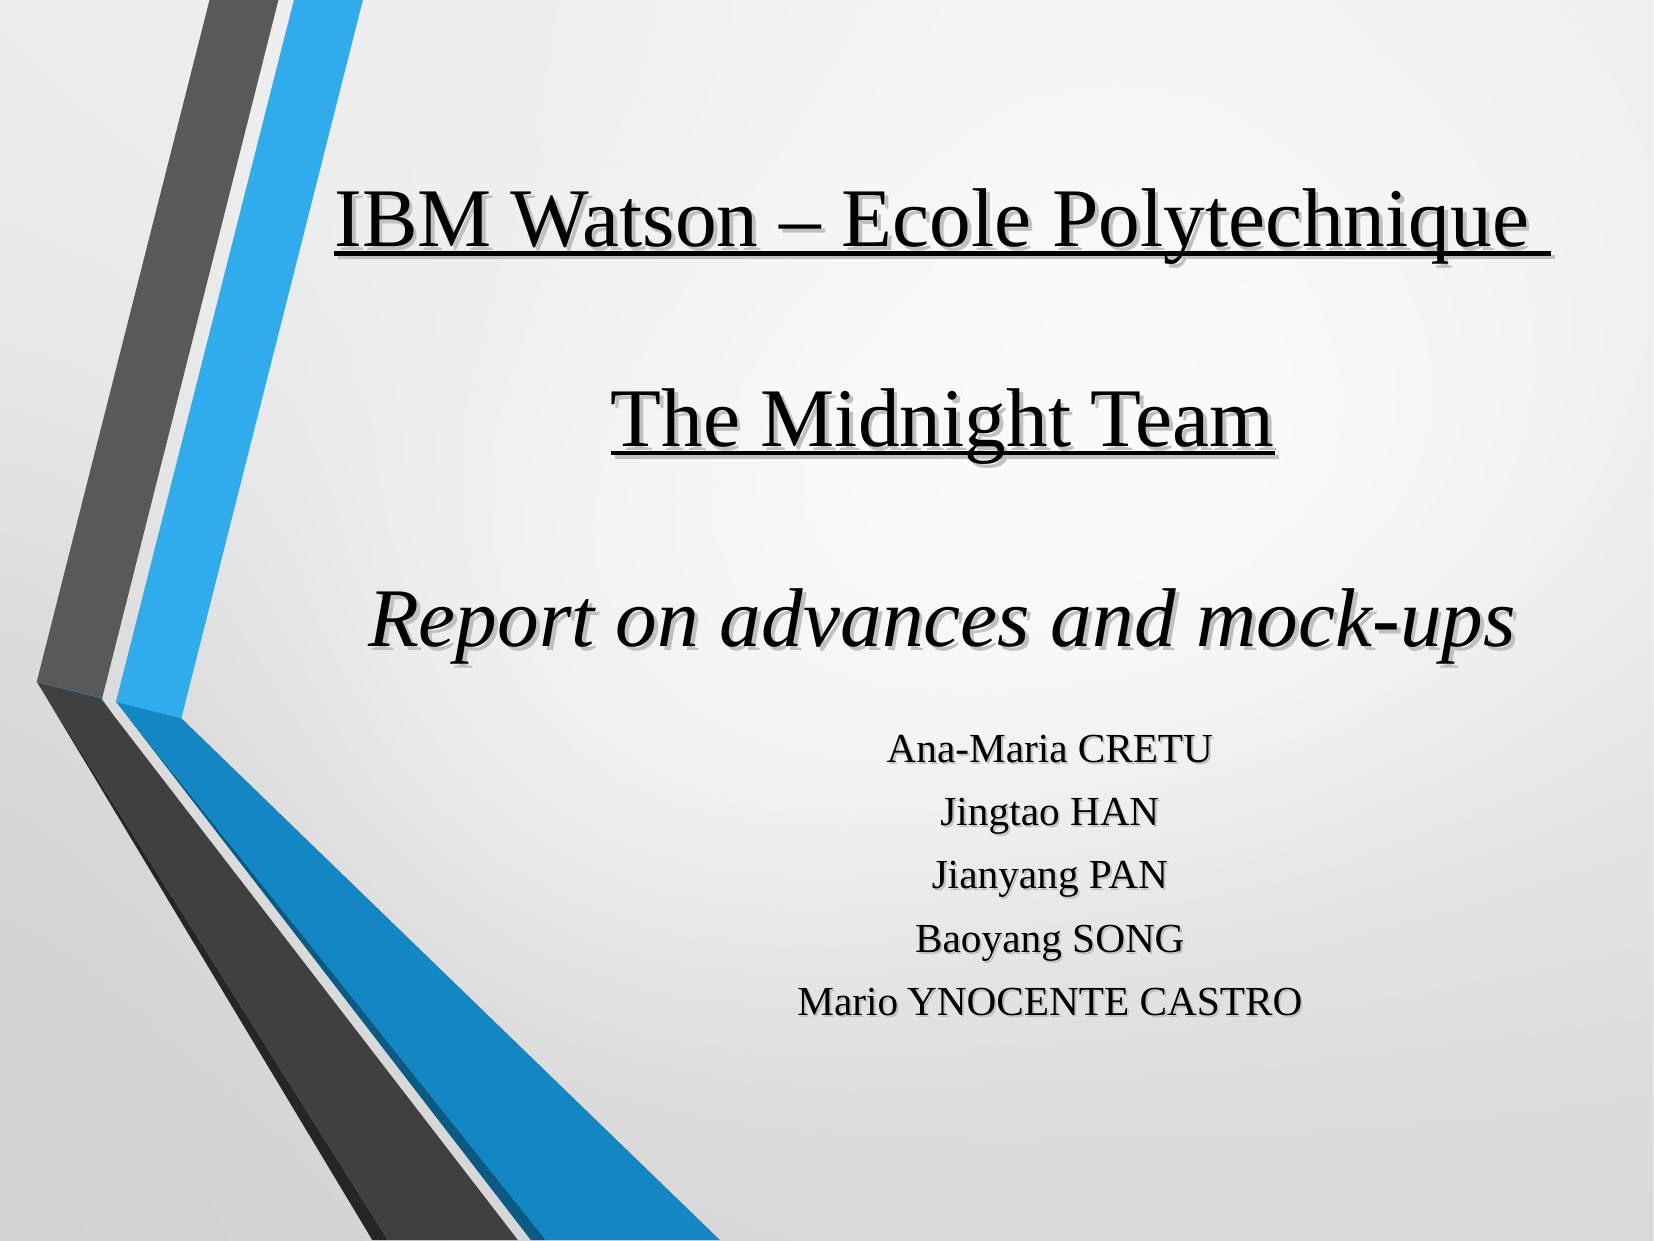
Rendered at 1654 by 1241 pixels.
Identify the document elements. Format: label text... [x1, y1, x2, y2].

subtitle Ana-Maria CRETU Jingtao HAN Jianyang PAN Baoyang SONG Mario YNOCENTE CASTRO [528, 713, 1571, 1208]
title IBM Watson – Ecole Polytechnique The Midnight Team Report on advances and mock-ups [314, 39, 1571, 671]
